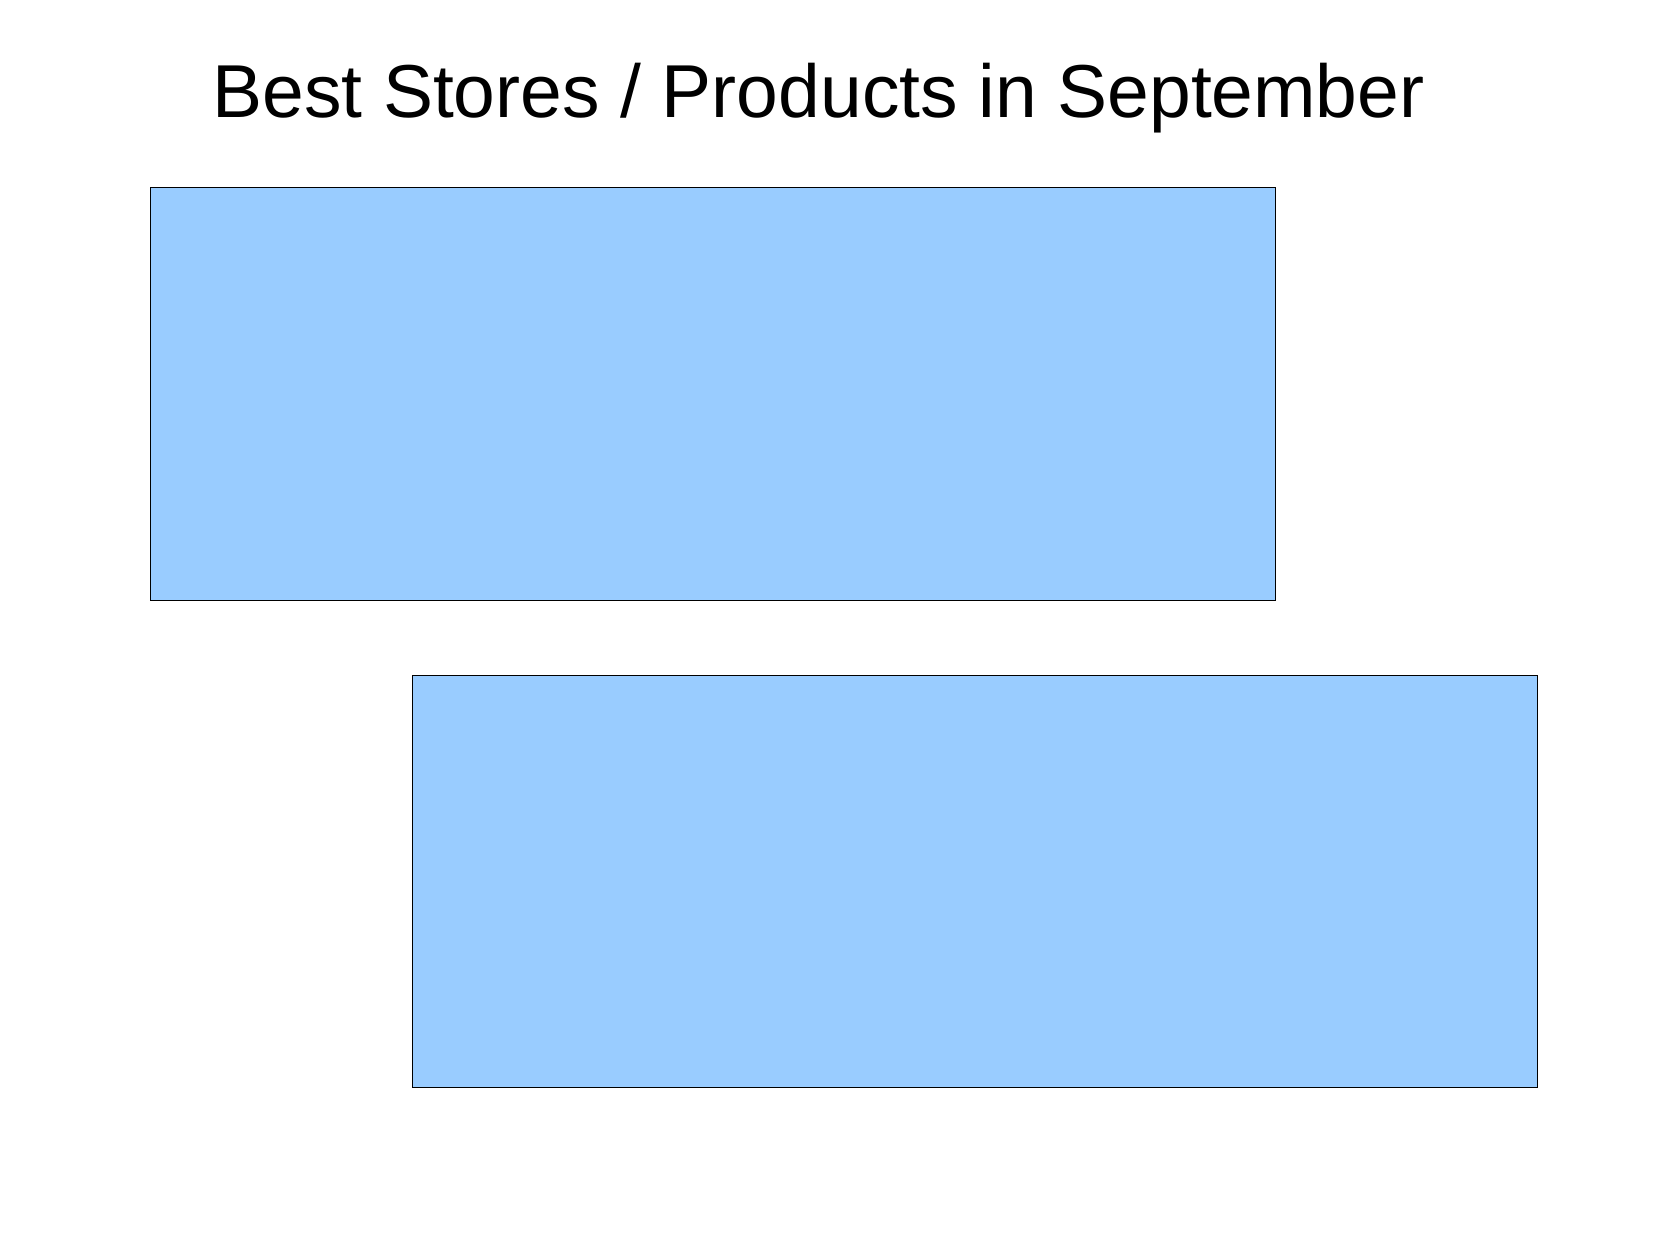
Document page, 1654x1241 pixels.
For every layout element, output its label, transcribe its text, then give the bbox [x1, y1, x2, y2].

text_box [150, 187, 1276, 601]
text_box [412, 675, 1538, 1088]
title Best Stores / Products in September [75, 37, 1564, 151]
